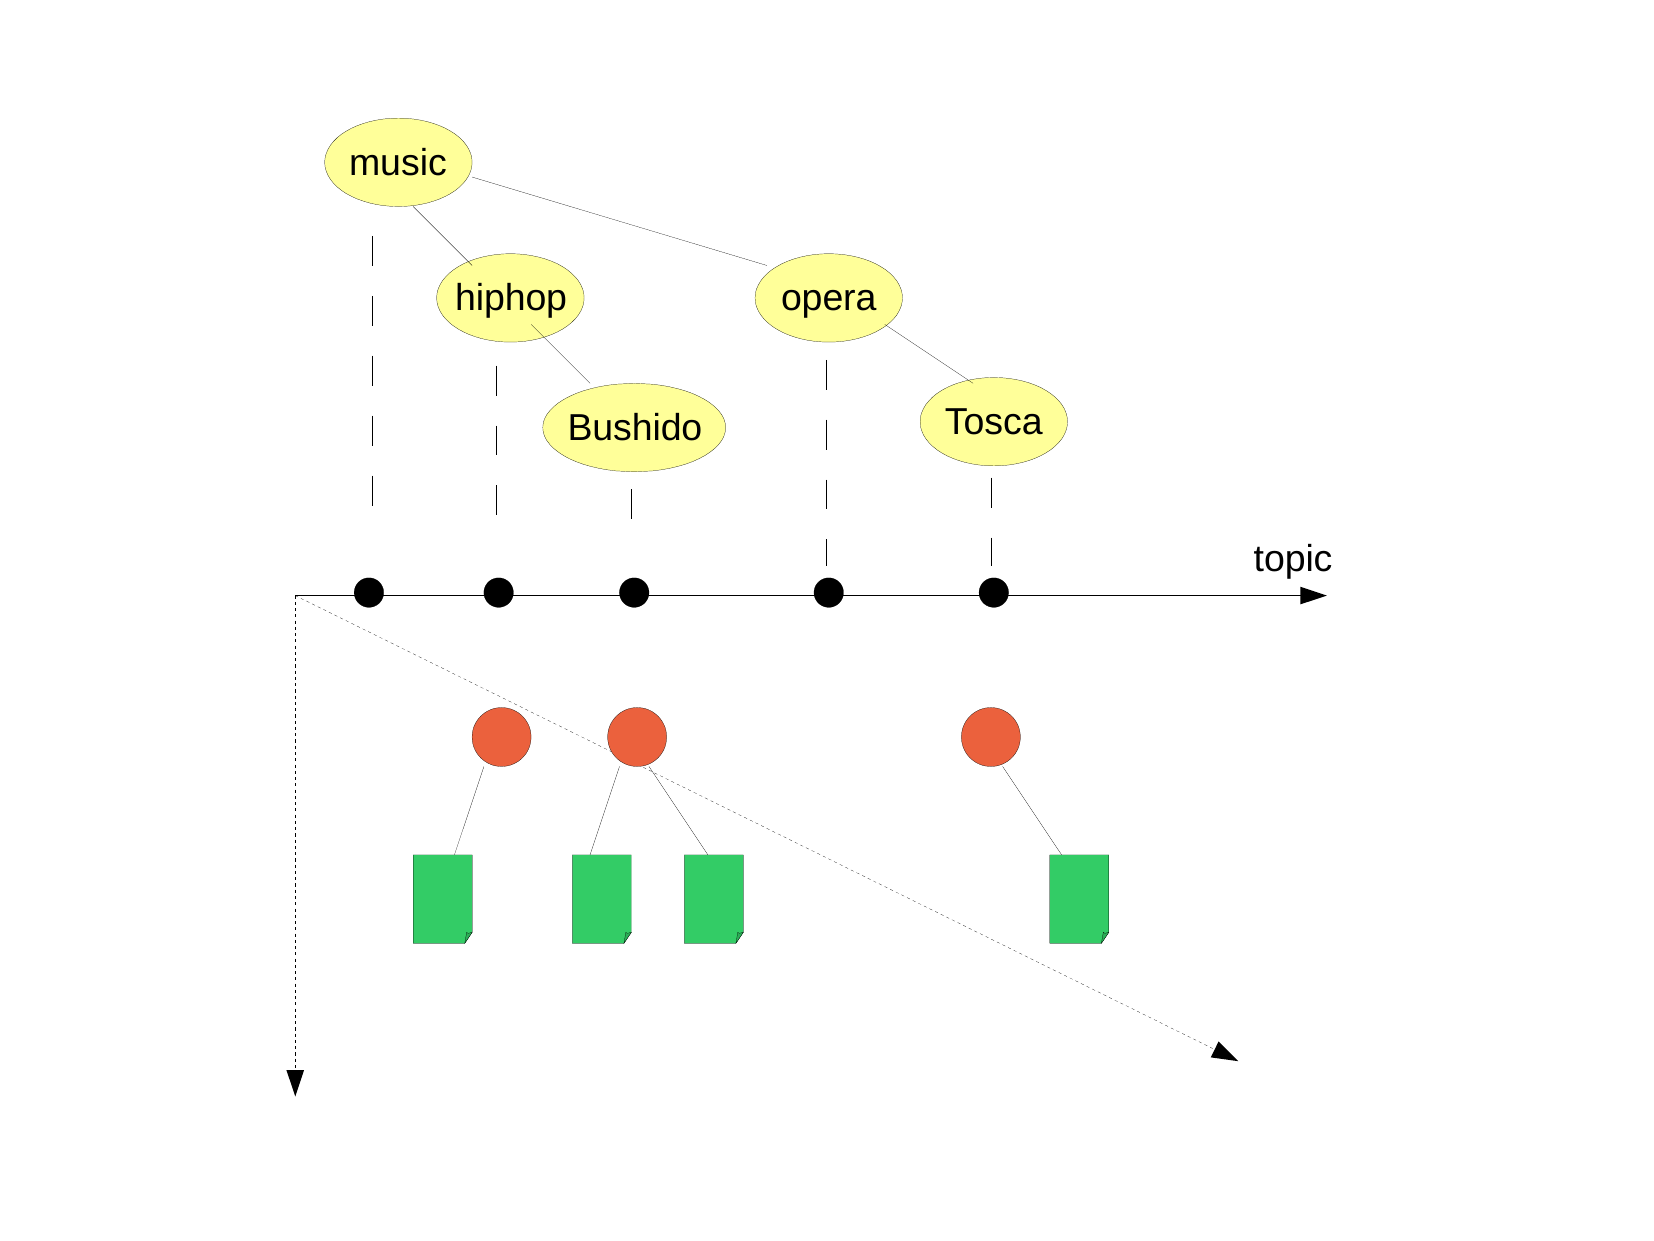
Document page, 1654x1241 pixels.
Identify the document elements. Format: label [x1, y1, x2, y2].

picture [281, 118, 1349, 1112]
